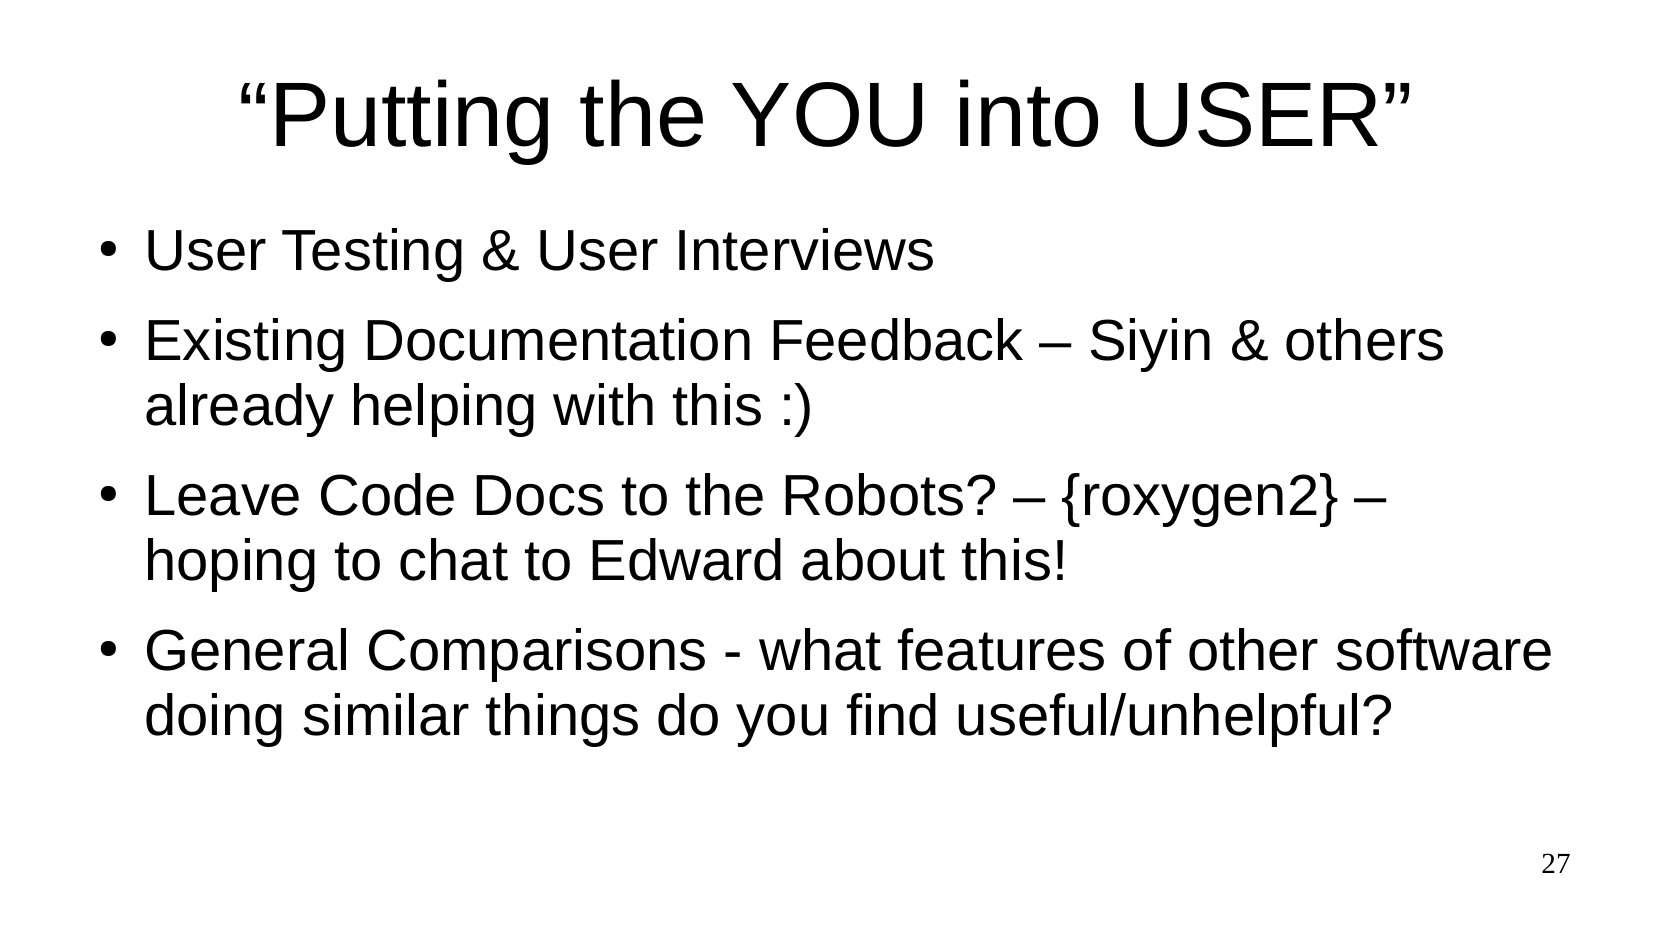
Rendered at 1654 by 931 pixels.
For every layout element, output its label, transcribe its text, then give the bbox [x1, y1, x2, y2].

list User Testing & User Interviews Existing Documentation Feedback – Siyin & others already helping with this :) Leave Code Docs to the Robots? – {roxygen2} – hoping to chat to Edward about this! General Comparisons - what features of other software doing similar things do you find useful/unhelpful? [82, 217, 1571, 758]
title “Putting the YOU into USER” [82, 37, 1571, 193]
